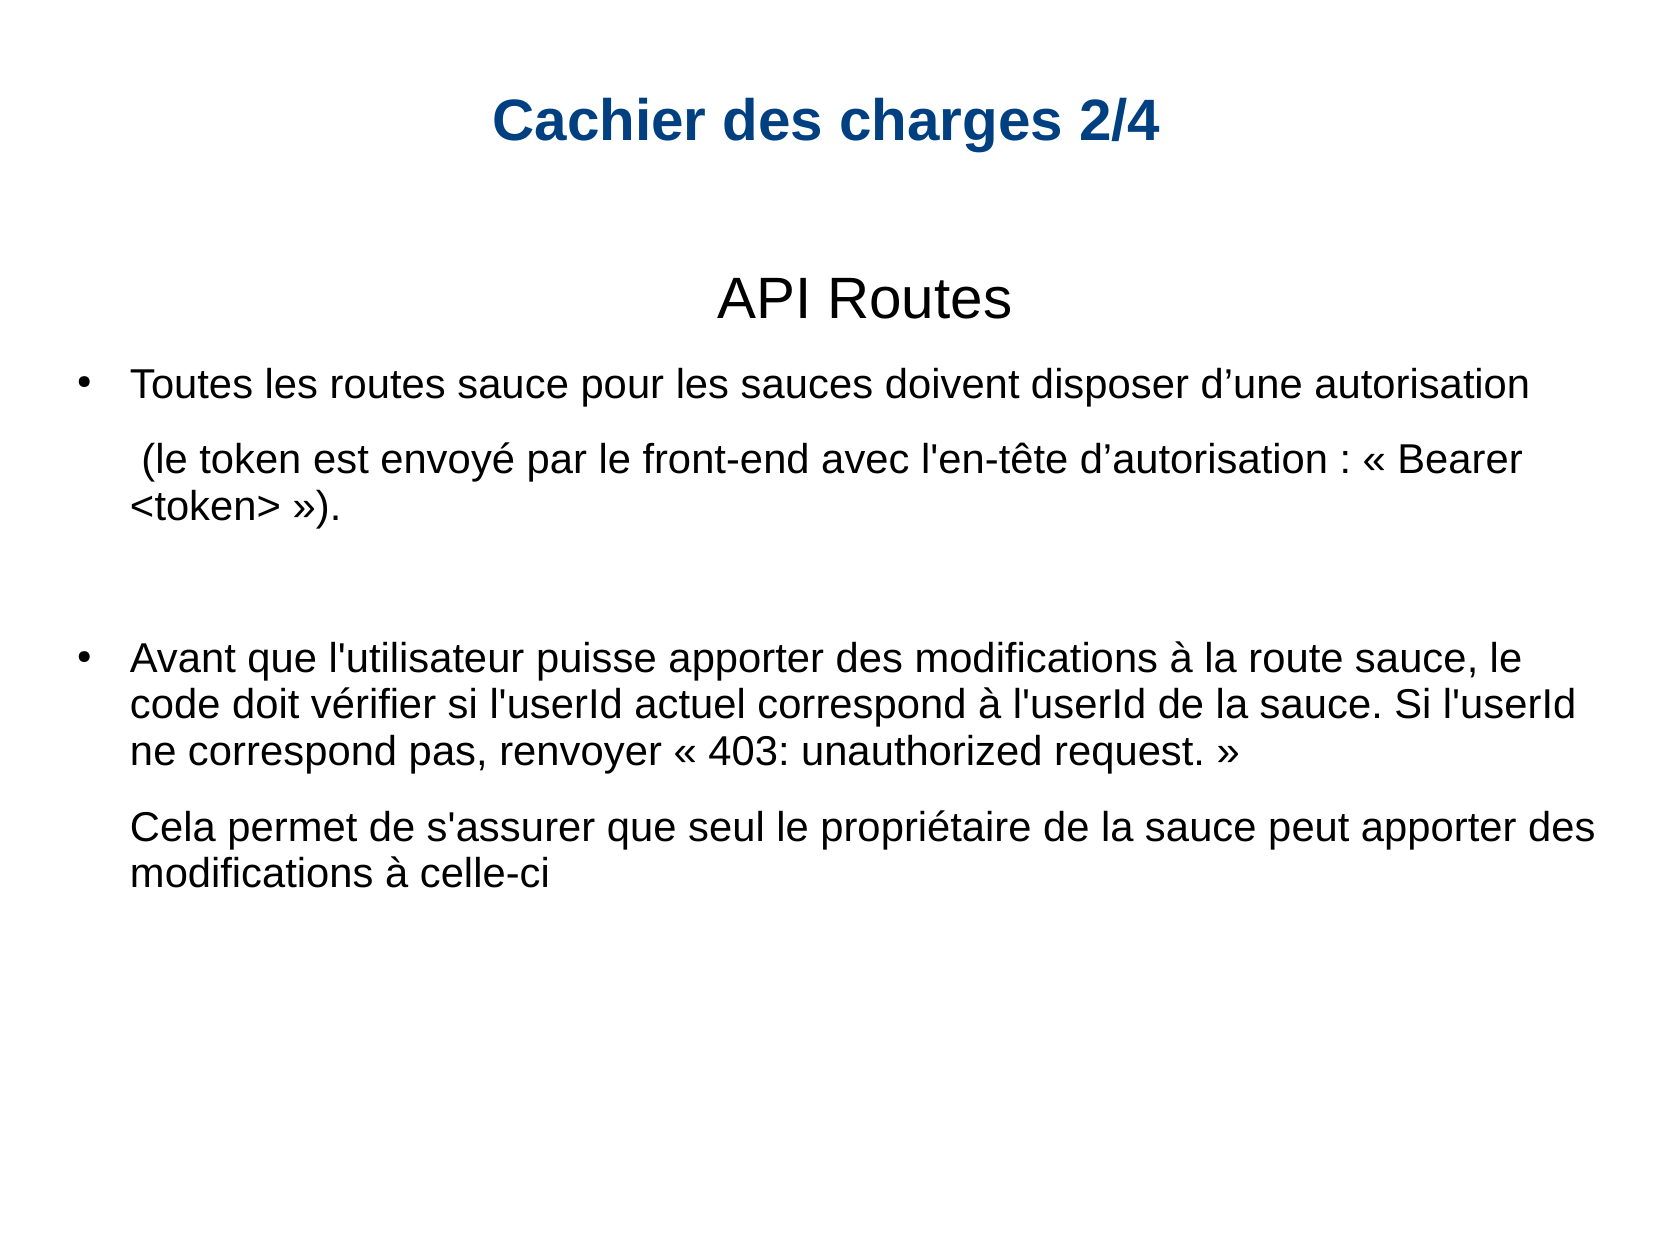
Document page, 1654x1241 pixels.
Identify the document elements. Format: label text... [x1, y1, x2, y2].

list API Routes Toutes les routes sauce pour les sauces doivent disposer d’une autorisation (le token est envoyé par le front-end avec l'en-tête d’autorisation : « Bearer <token> »). Avant que l'utilisateur puisse apporter des modifications à la route sauce, le code doit vérifier si l'userId actuel correspond à l'userId de la sauce. Si l'userId ne correspond pas, renvoyer « 403: unauthorized request. » Cela permet de s'assurer que seul le propriétaire de la sauce peut apporter des modifications à celle-ci [59, 265, 1601, 1187]
title Cachier des charges 2/4 [82, 49, 1571, 257]
